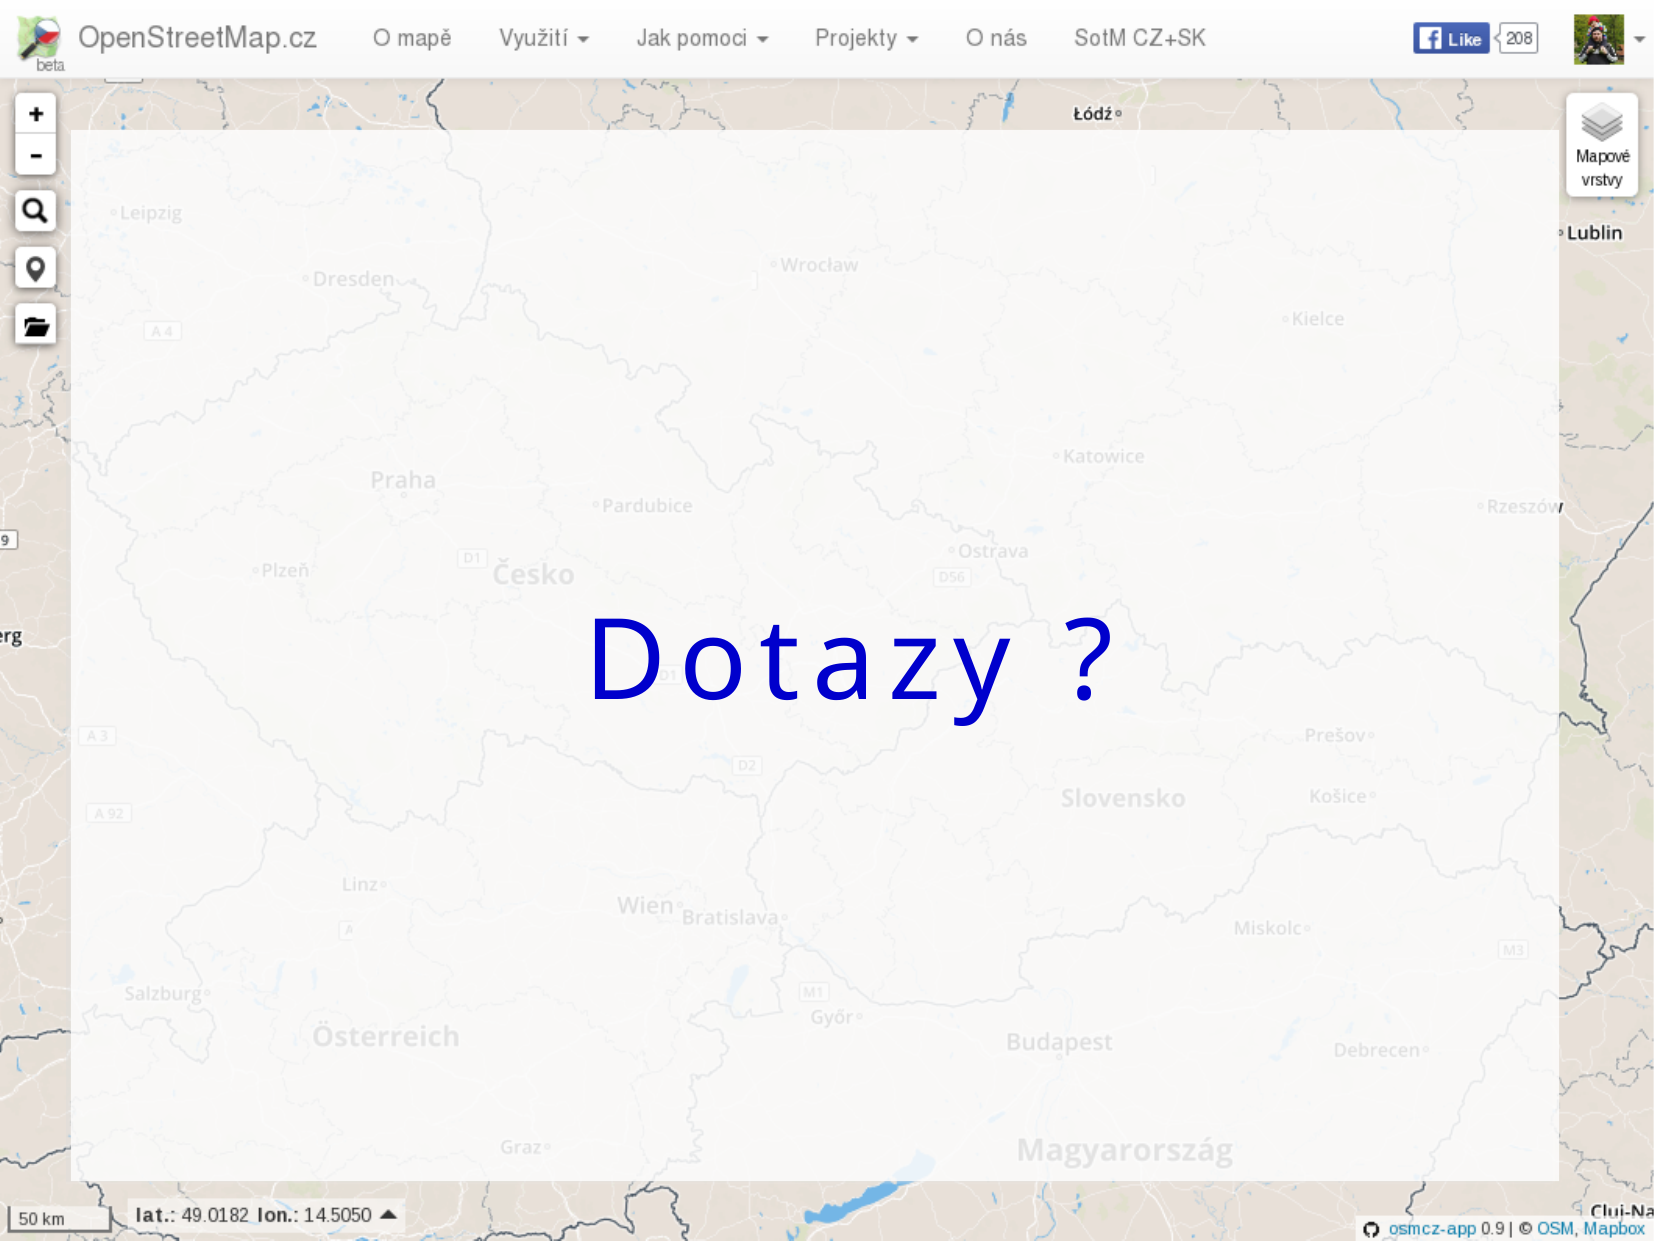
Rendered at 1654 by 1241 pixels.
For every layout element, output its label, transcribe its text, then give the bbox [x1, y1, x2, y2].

picture [0, 0, 1654, 1241]
subtitle Dotazy ? [70, 129, 1560, 1182]
